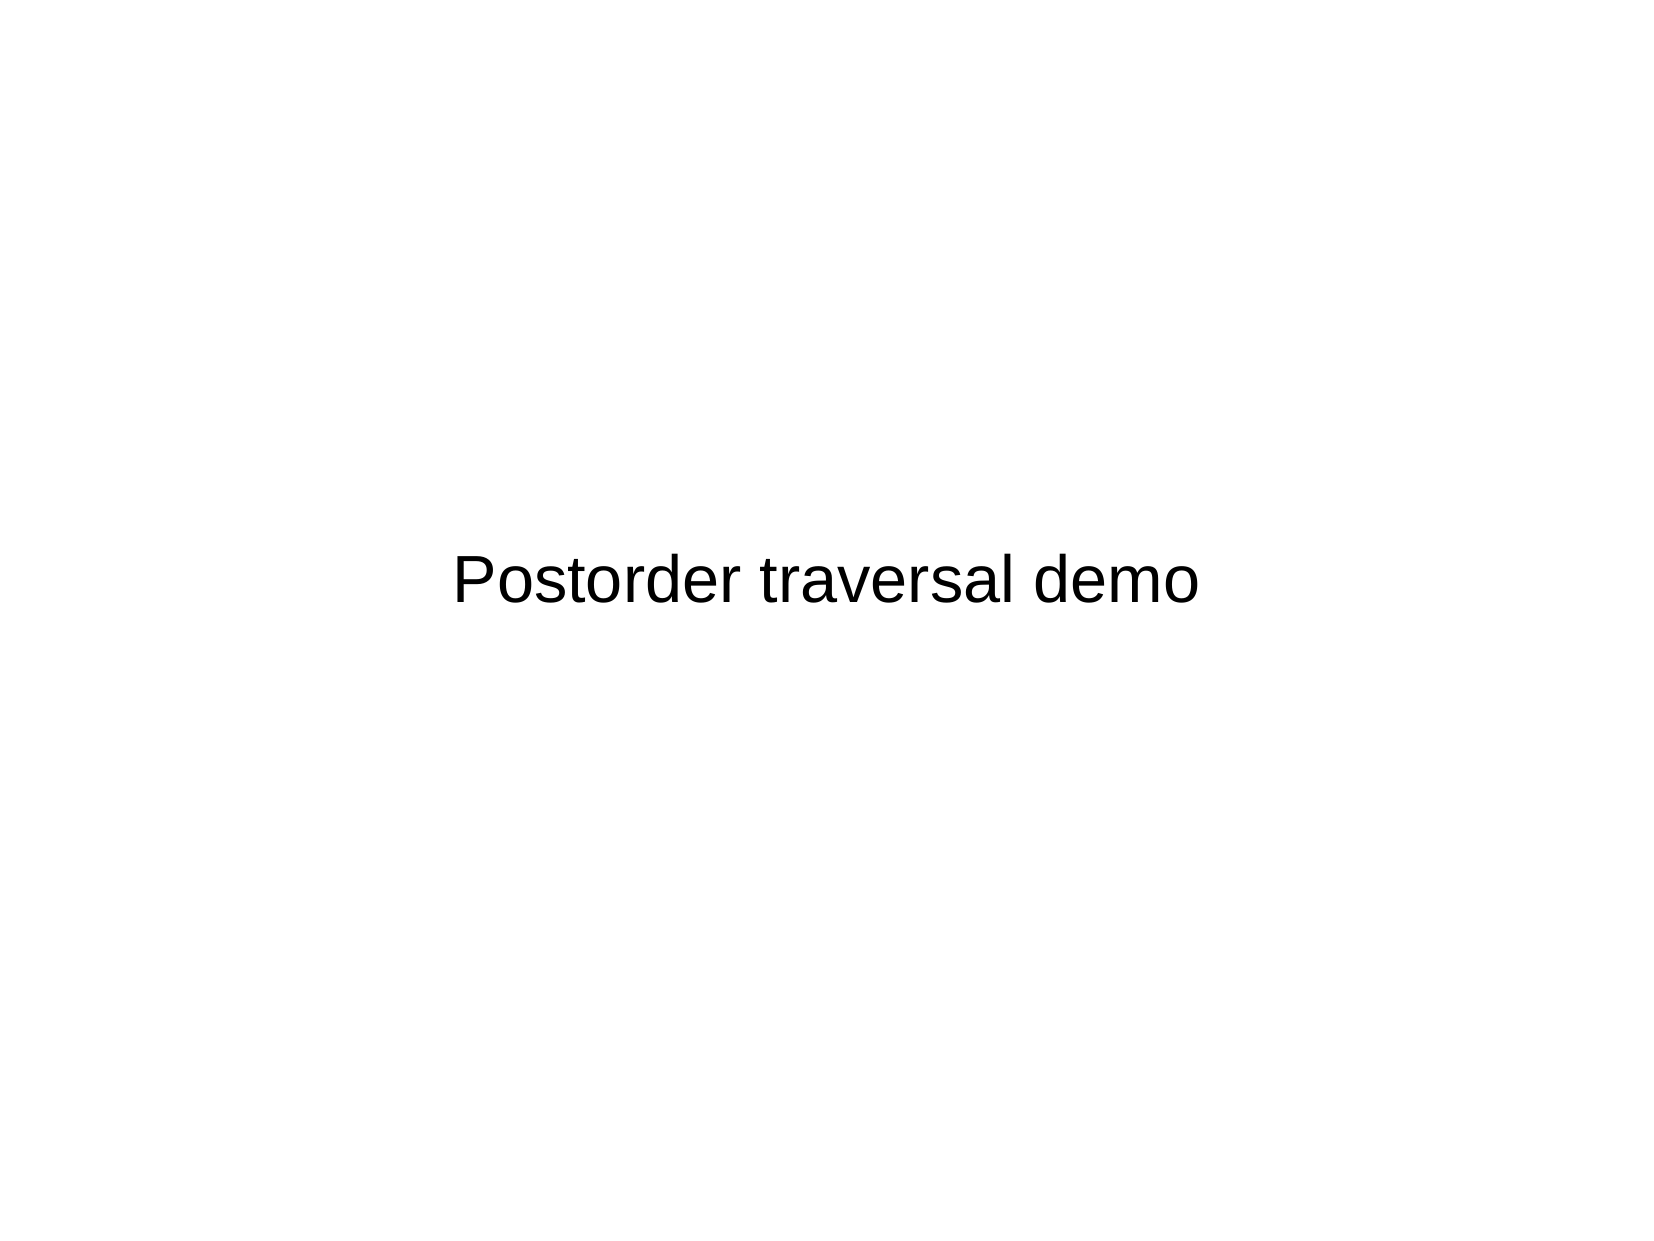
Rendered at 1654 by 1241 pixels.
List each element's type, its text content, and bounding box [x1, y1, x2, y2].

subtitle Postorder traversal demo [82, 49, 1571, 1109]
